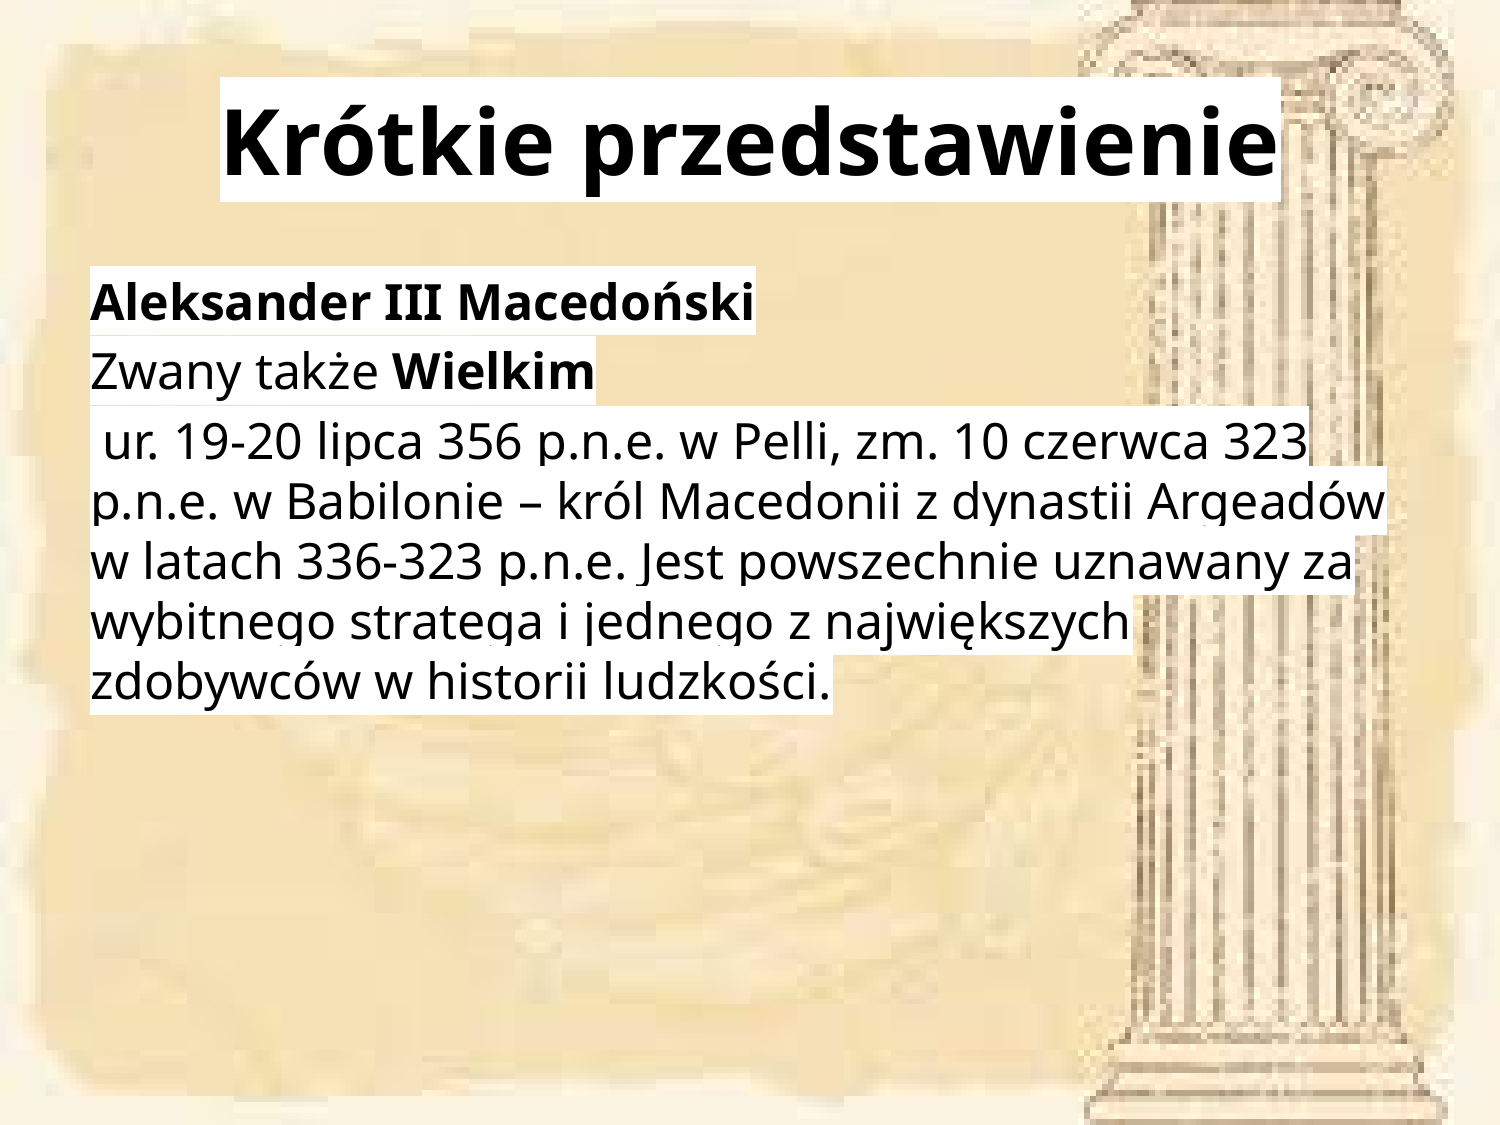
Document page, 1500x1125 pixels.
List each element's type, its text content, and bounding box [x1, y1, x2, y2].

title Krótkie przedstawienie [75, 45, 1425, 233]
picture [0, 0, 1500, 1125]
list Aleksander III Macedoński Zwany także Wielkim ur. 19-20 lipca 356 p.n.e. w Pelli, zm. 10 czerwca 323 p.n.e. w Babilonie – król Macedonii z dynastii Argeadów w latach 336-323 p.n.e. Jest powszechnie uznawany za wybitnego stratega i jednego z największych zdobywców w historii ludzkości. [75, 262, 1425, 1005]
